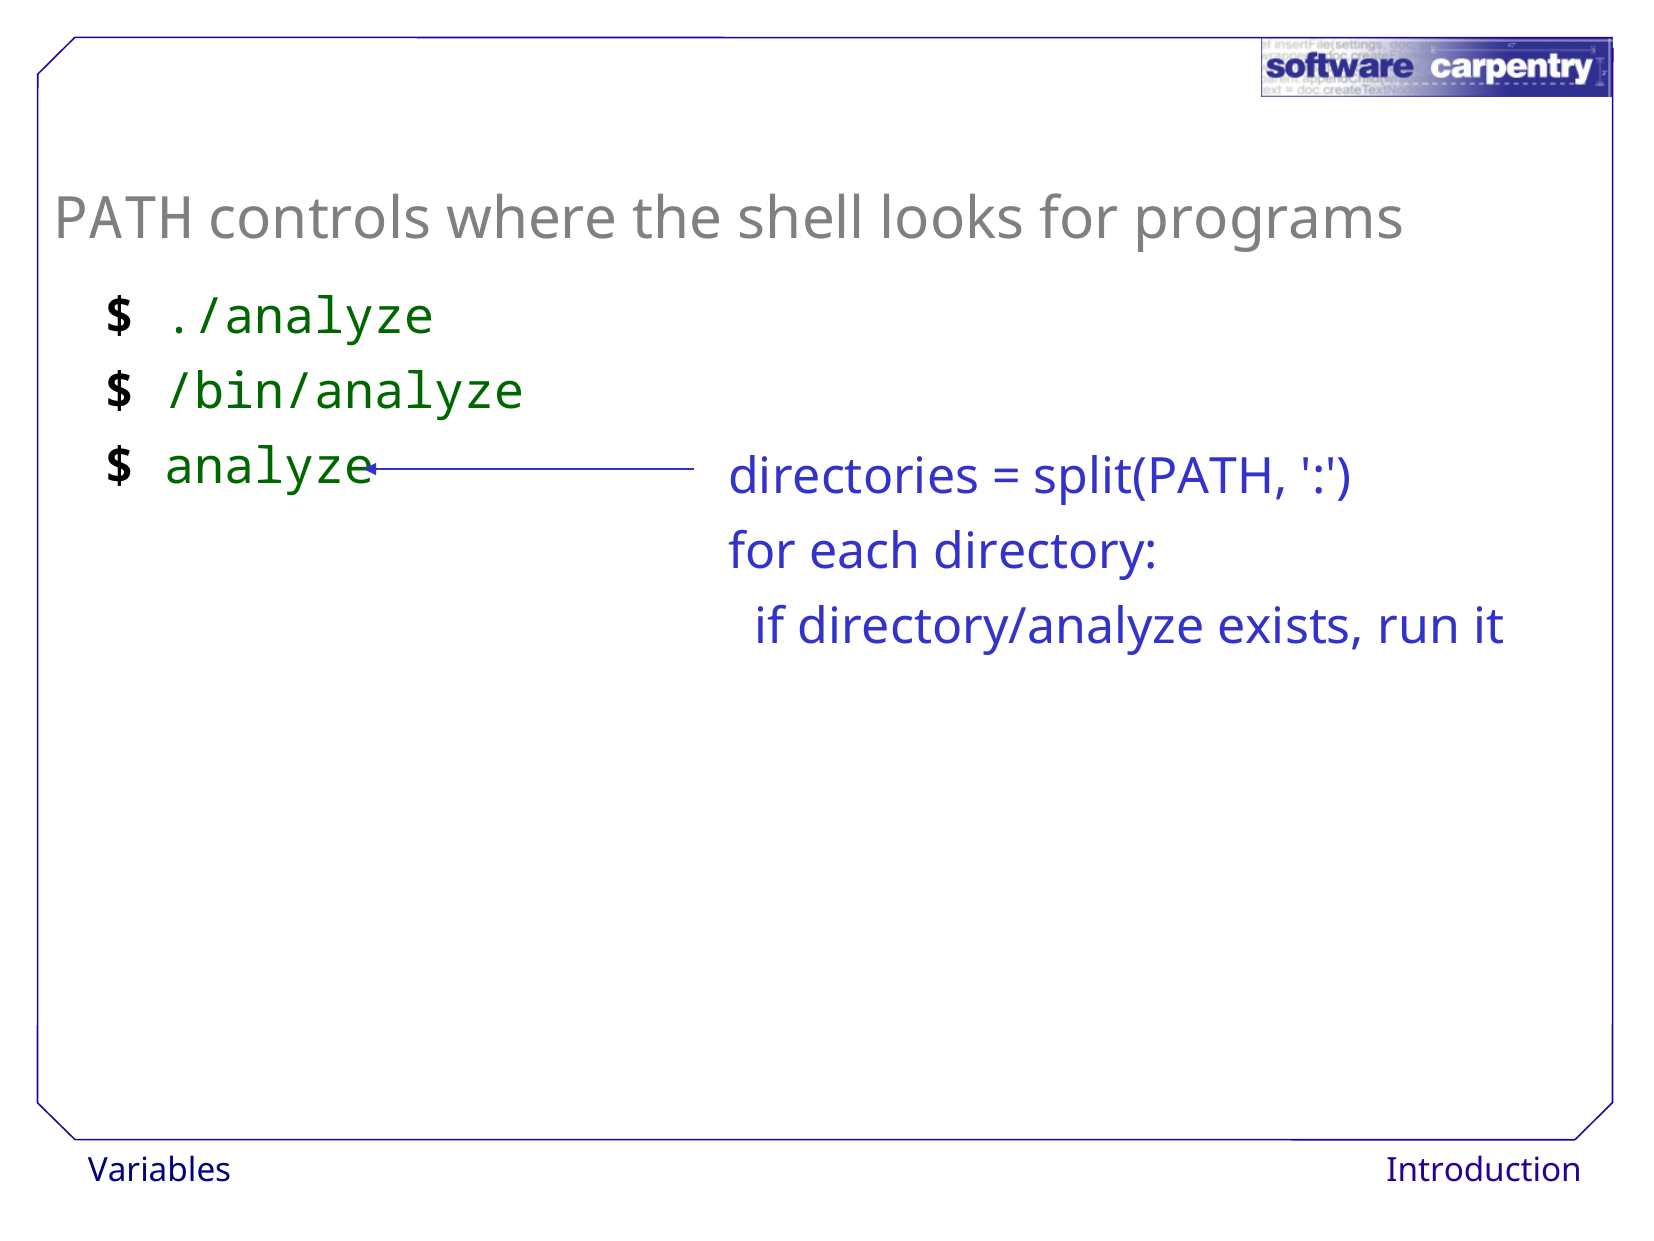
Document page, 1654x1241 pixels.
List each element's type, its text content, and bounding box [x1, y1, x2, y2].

text_box $ ./analyze $ /bin/analyze $ analyze [89, 260, 1512, 658]
text_box PATH controls where the shell looks for programs [38, 138, 1570, 259]
picture [1261, 39, 1613, 97]
text_box directories = split(PATH, ':') for each directory: if directory/analyze exists, run it [713, 421, 1508, 668]
